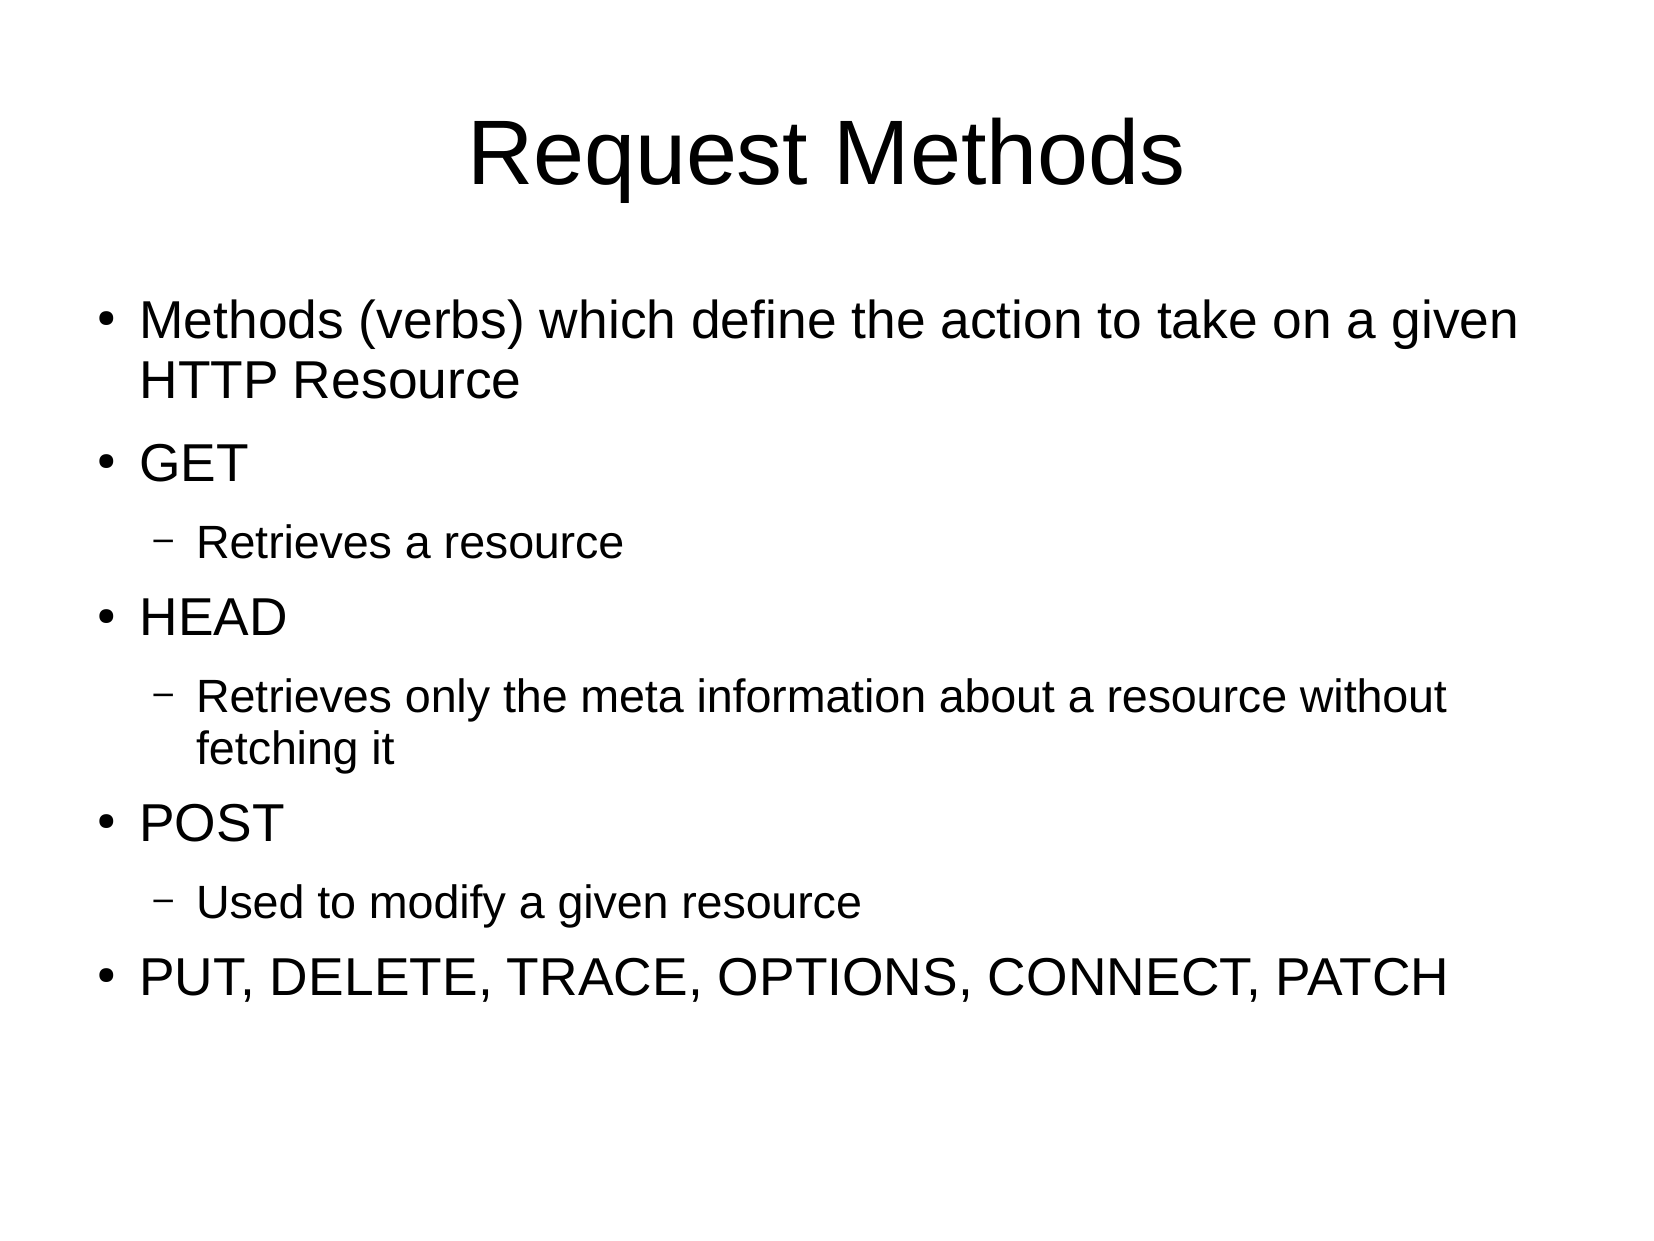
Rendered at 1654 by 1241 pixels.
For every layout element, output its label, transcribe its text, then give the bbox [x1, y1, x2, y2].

title Request Methods [82, 49, 1571, 257]
list Methods (verbs) which define the action to take on a given HTTP Resource GET Retrieves a resource HEAD Retrieves only the meta information about a resource without fetching it POST Used to modify a given resource PUT, DELETE, TRACE, OPTIONS, CONNECT, PATCH [82, 290, 1571, 1010]
